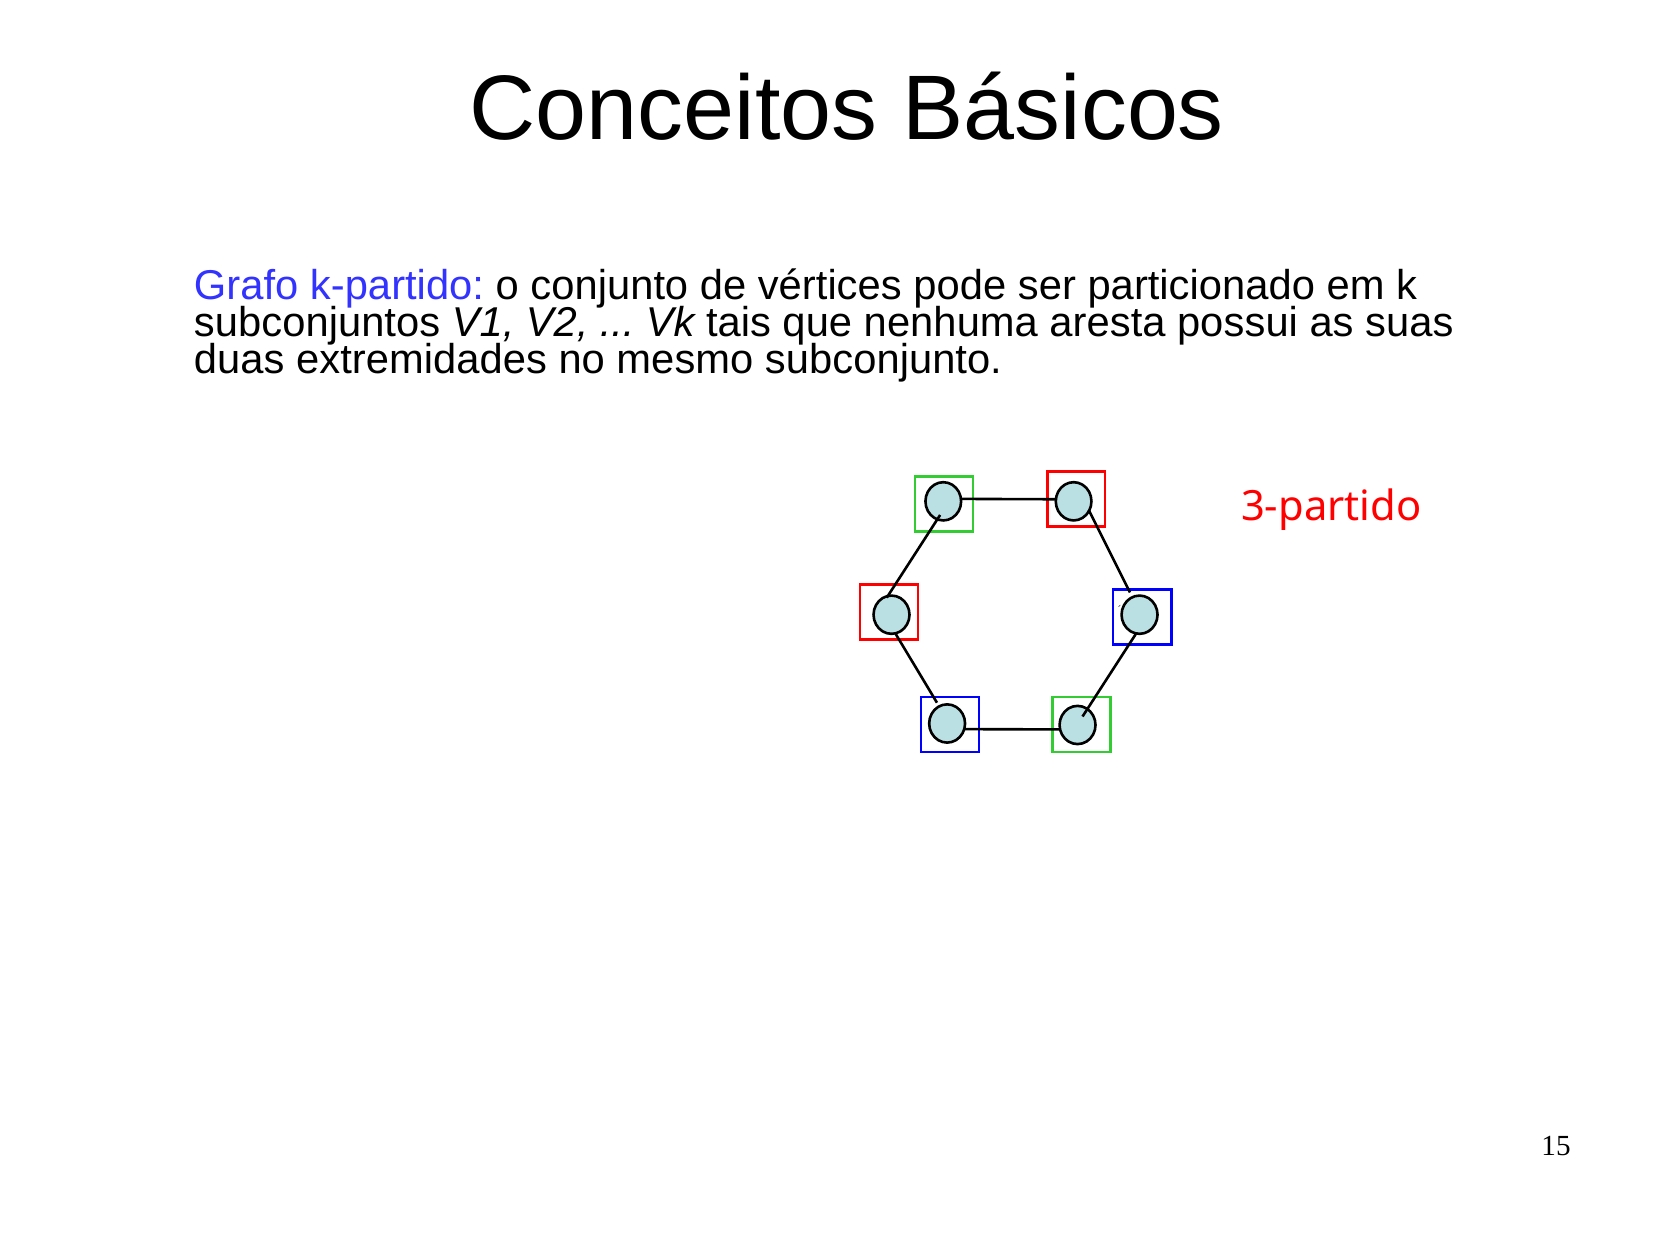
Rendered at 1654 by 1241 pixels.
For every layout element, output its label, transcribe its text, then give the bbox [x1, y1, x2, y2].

text_box [873, 595, 910, 634]
list Grafo k-partido: o conjunto de vértices pode ser particionado em k subconjuntos V1, V2, ... Vk tais que nenhuma aresta possui as suas duas extremidades no mesmo subconjunto. [179, 261, 1489, 483]
text_box [1121, 595, 1158, 634]
text_box [1055, 482, 1092, 521]
text_box [929, 704, 966, 743]
text_box 3-partido [1226, 468, 1516, 552]
text_box [925, 482, 962, 521]
text_box [1059, 705, 1096, 745]
title Conceitos Básicos [261, 42, 1433, 173]
